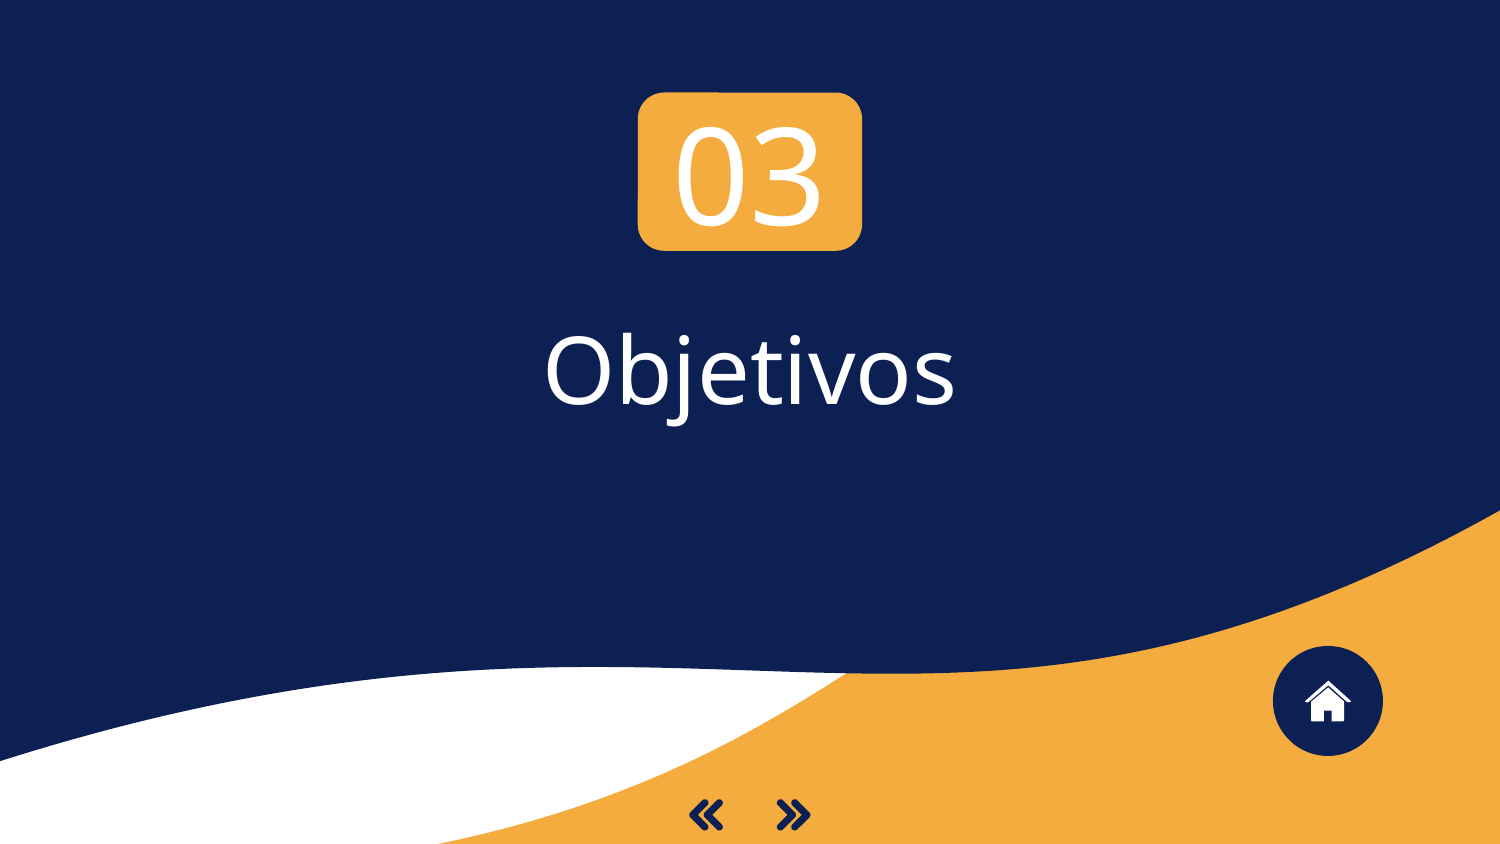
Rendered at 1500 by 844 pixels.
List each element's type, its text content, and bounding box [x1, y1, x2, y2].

title Objetivos [328, 307, 1172, 427]
text_box [604, 774, 896, 844]
title 03 [631, 102, 869, 241]
text_box [1272, 645, 1383, 756]
text_box [643, 241, 857, 251]
text_box [643, 92, 856, 102]
